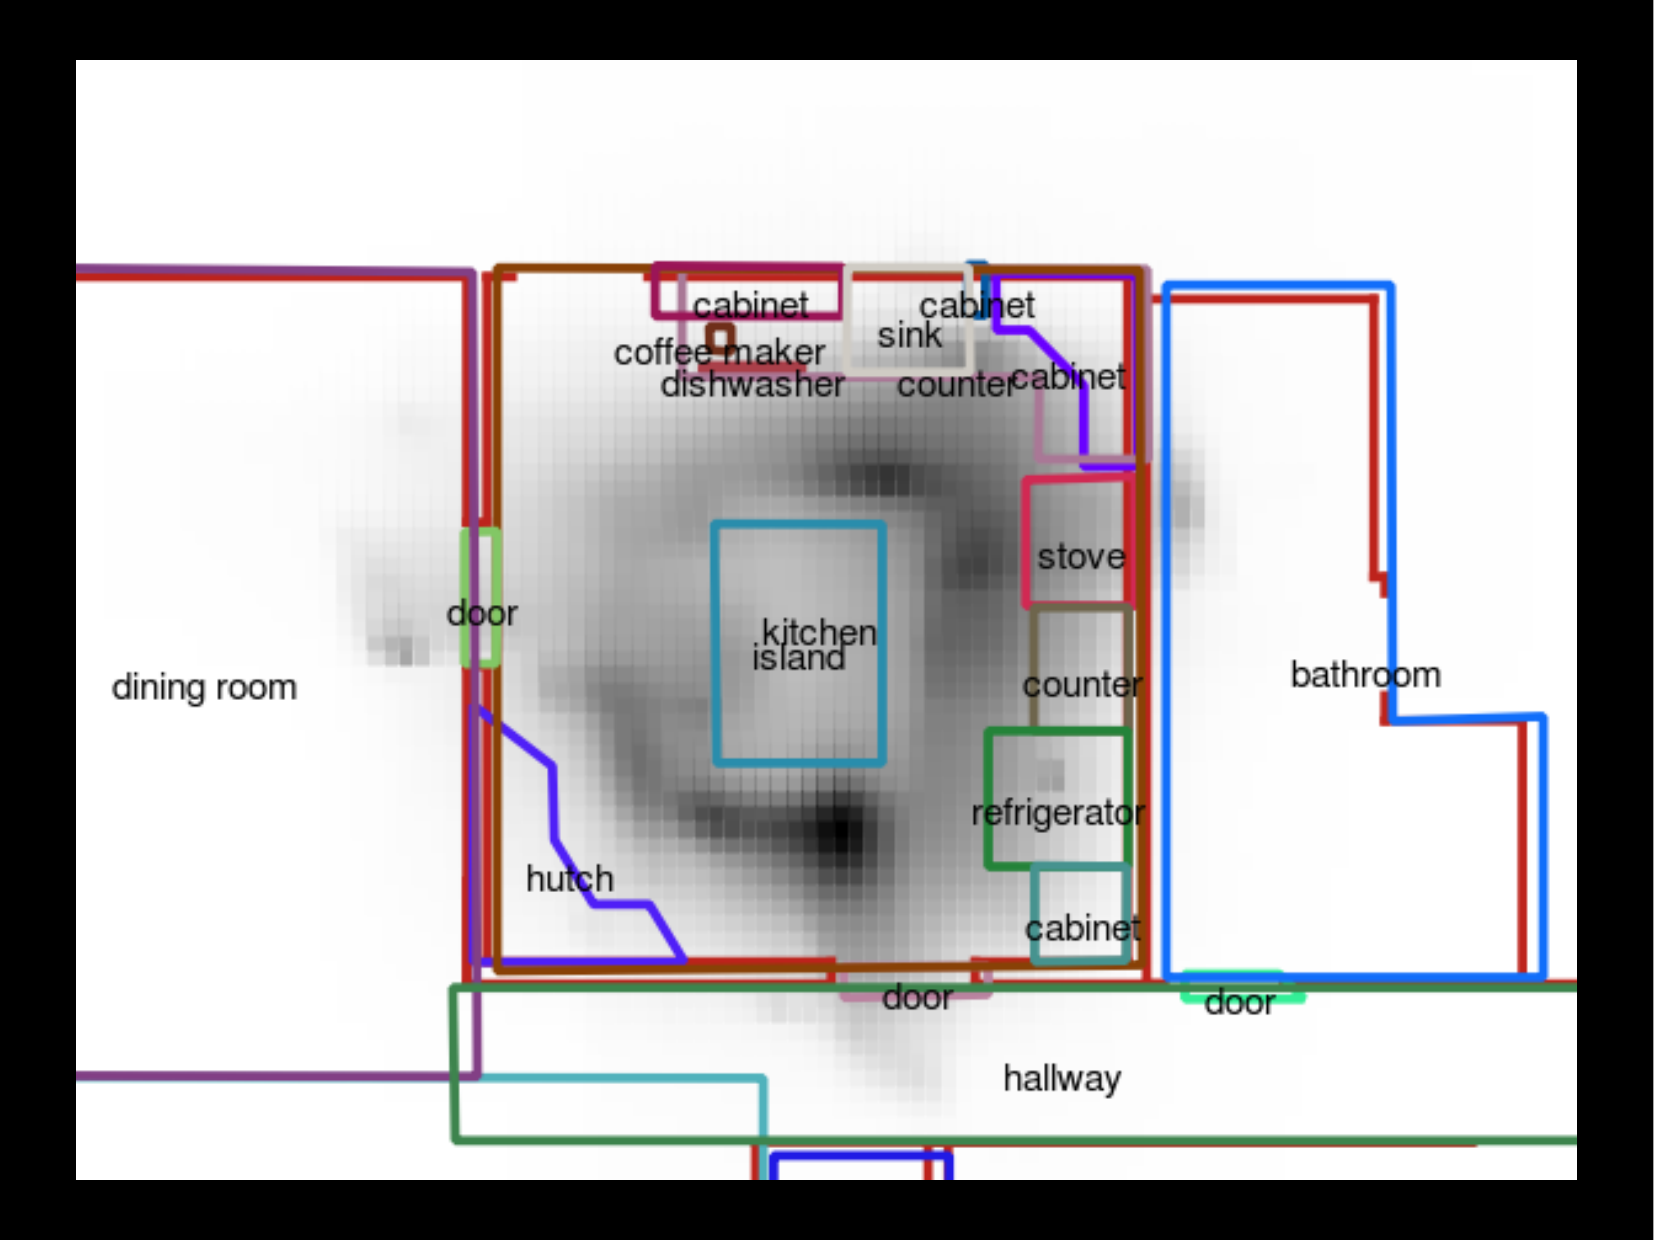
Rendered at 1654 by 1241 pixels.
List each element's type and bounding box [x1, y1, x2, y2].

picture [76, 60, 1577, 1180]
